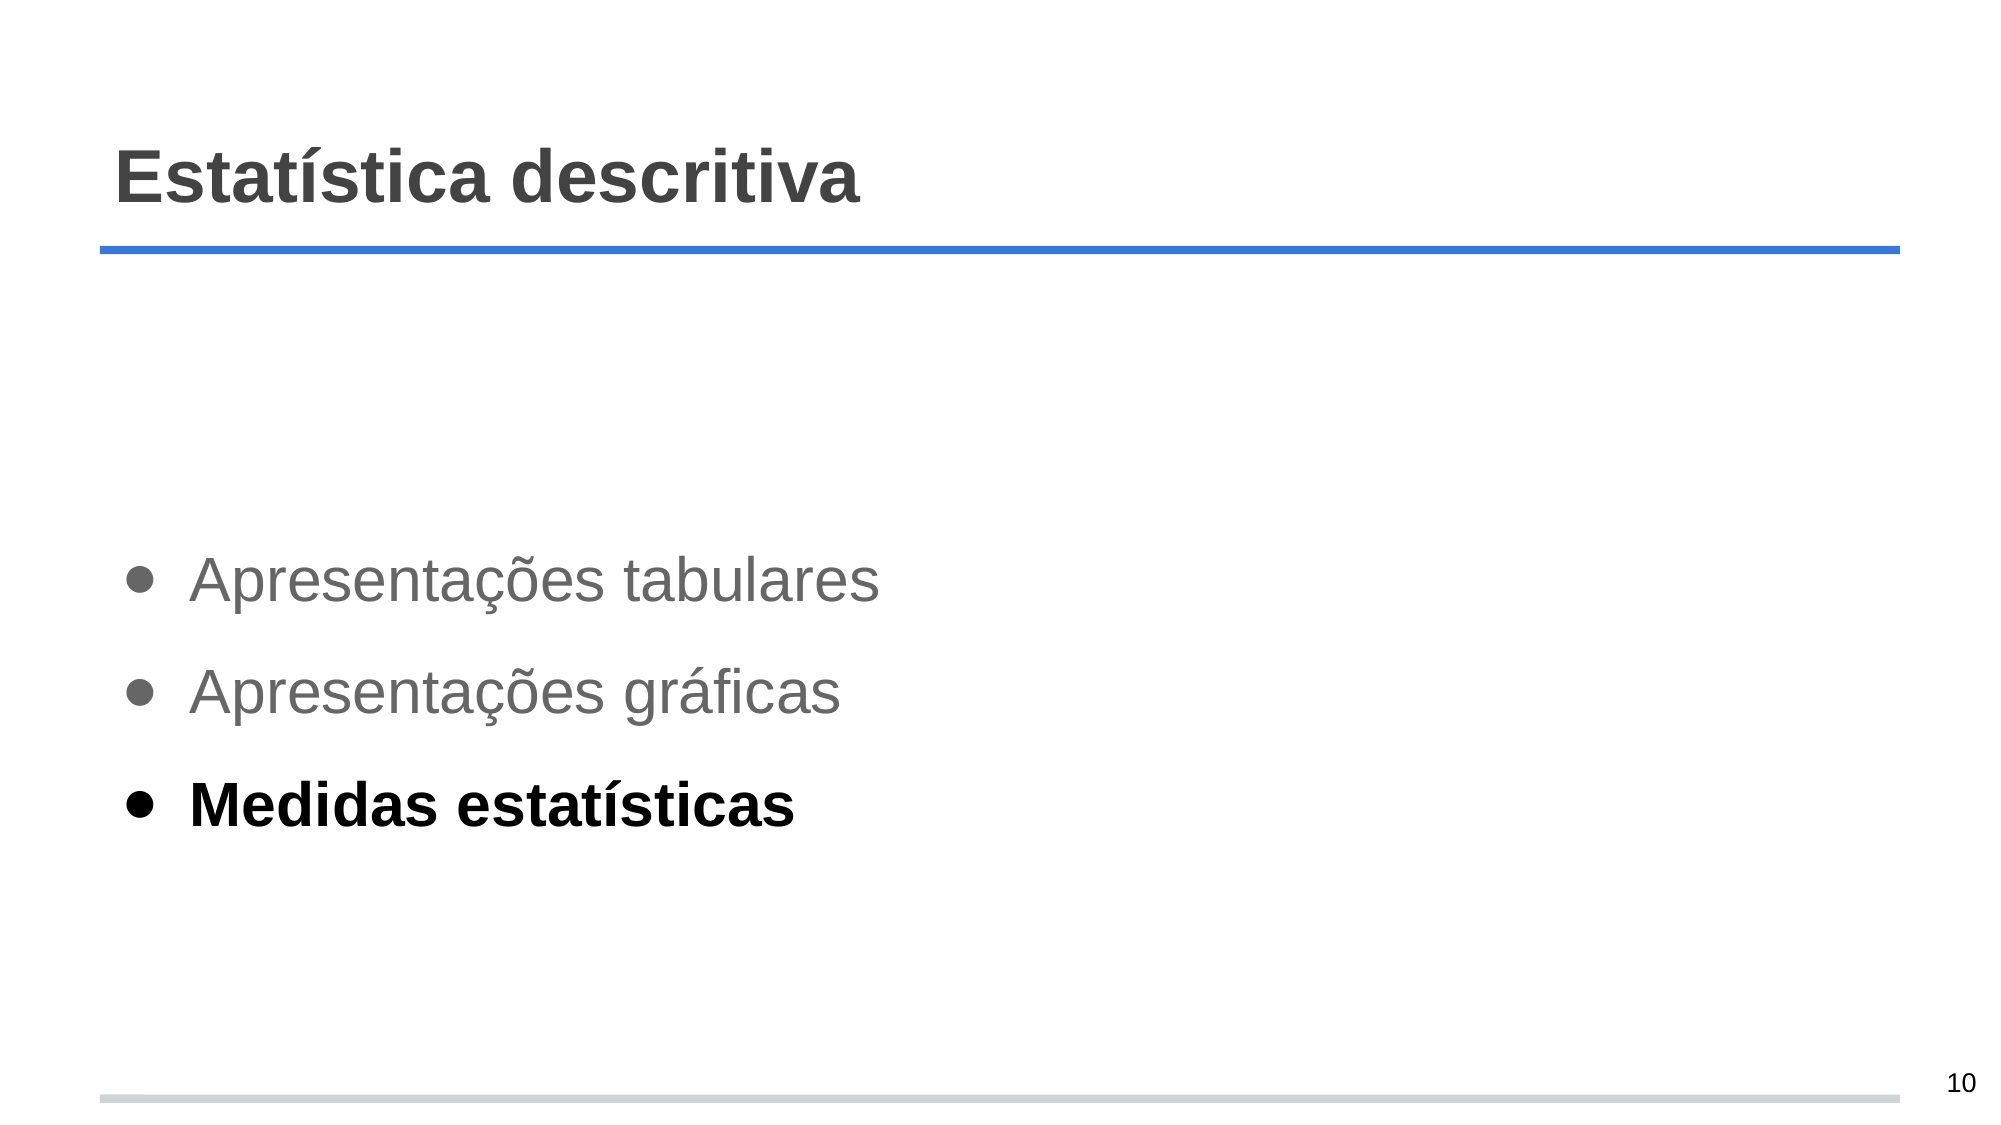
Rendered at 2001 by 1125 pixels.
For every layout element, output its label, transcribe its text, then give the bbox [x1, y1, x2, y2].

title Estatística descritiva [99, 45, 1900, 233]
slide_number <number> [1871, 1038, 1992, 1125]
list Apresentações tabulares Apresentações gráficas Medidas estatísticas [99, 262, 1900, 1078]
